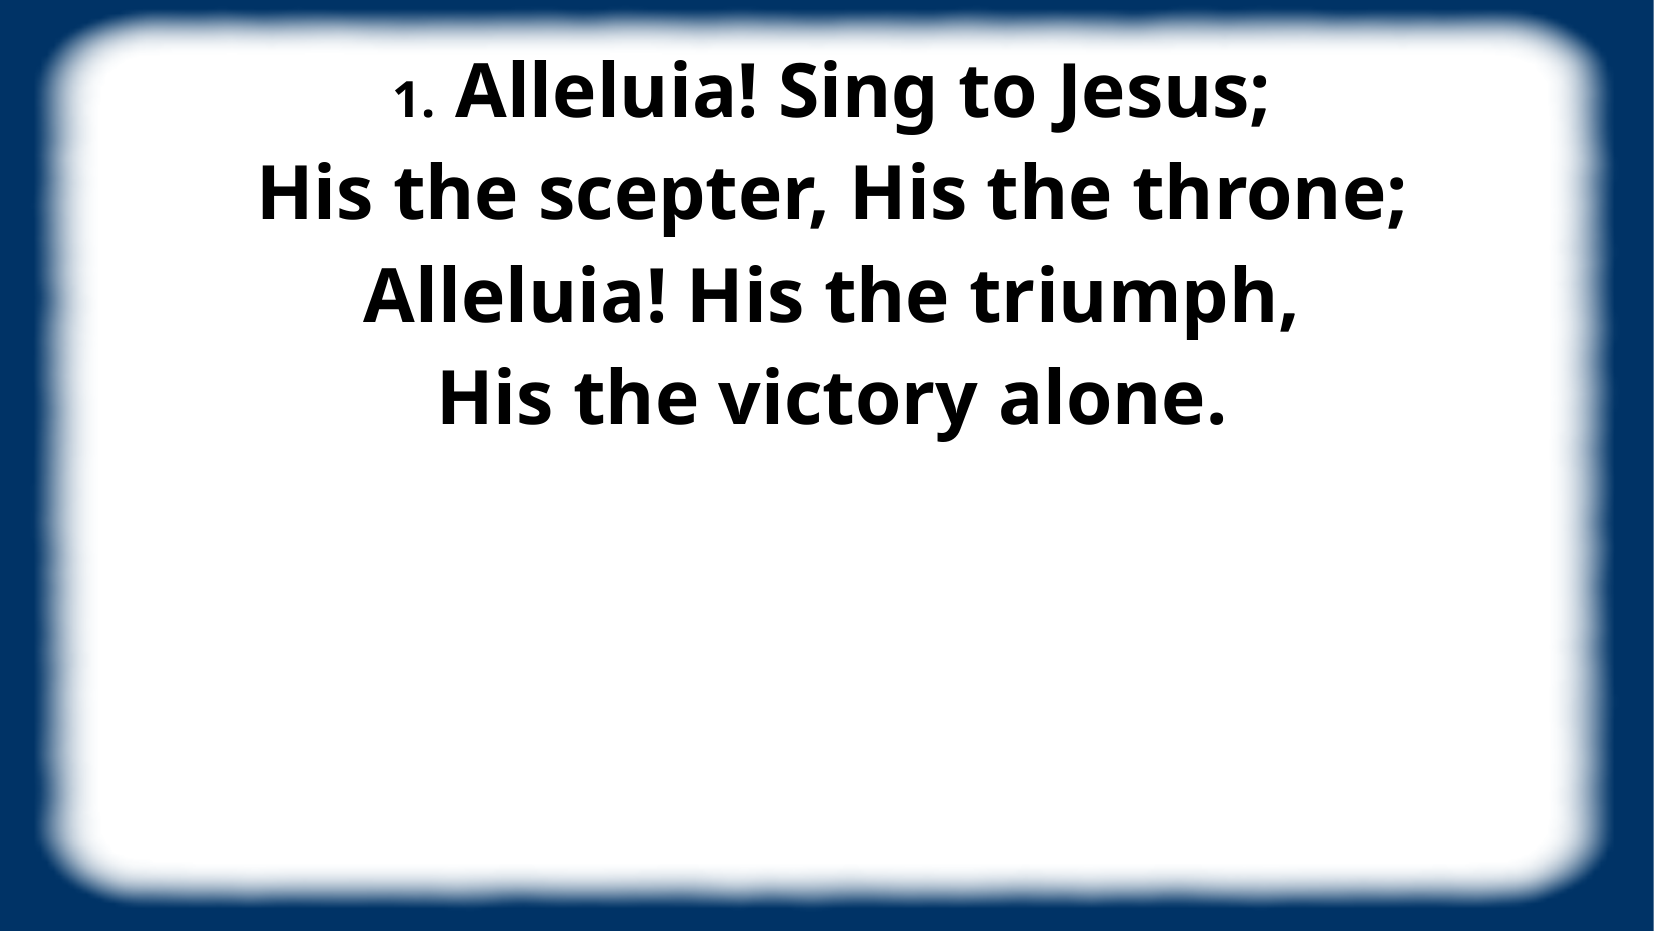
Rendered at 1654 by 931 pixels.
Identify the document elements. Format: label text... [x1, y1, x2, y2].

picture [0, 0, 1654, 931]
text_box 1. Alleluia! Sing to Jesus; His the scepter, His the throne; Alleluia! His the triumph, His the victory alone. [90, 30, 1576, 445]
